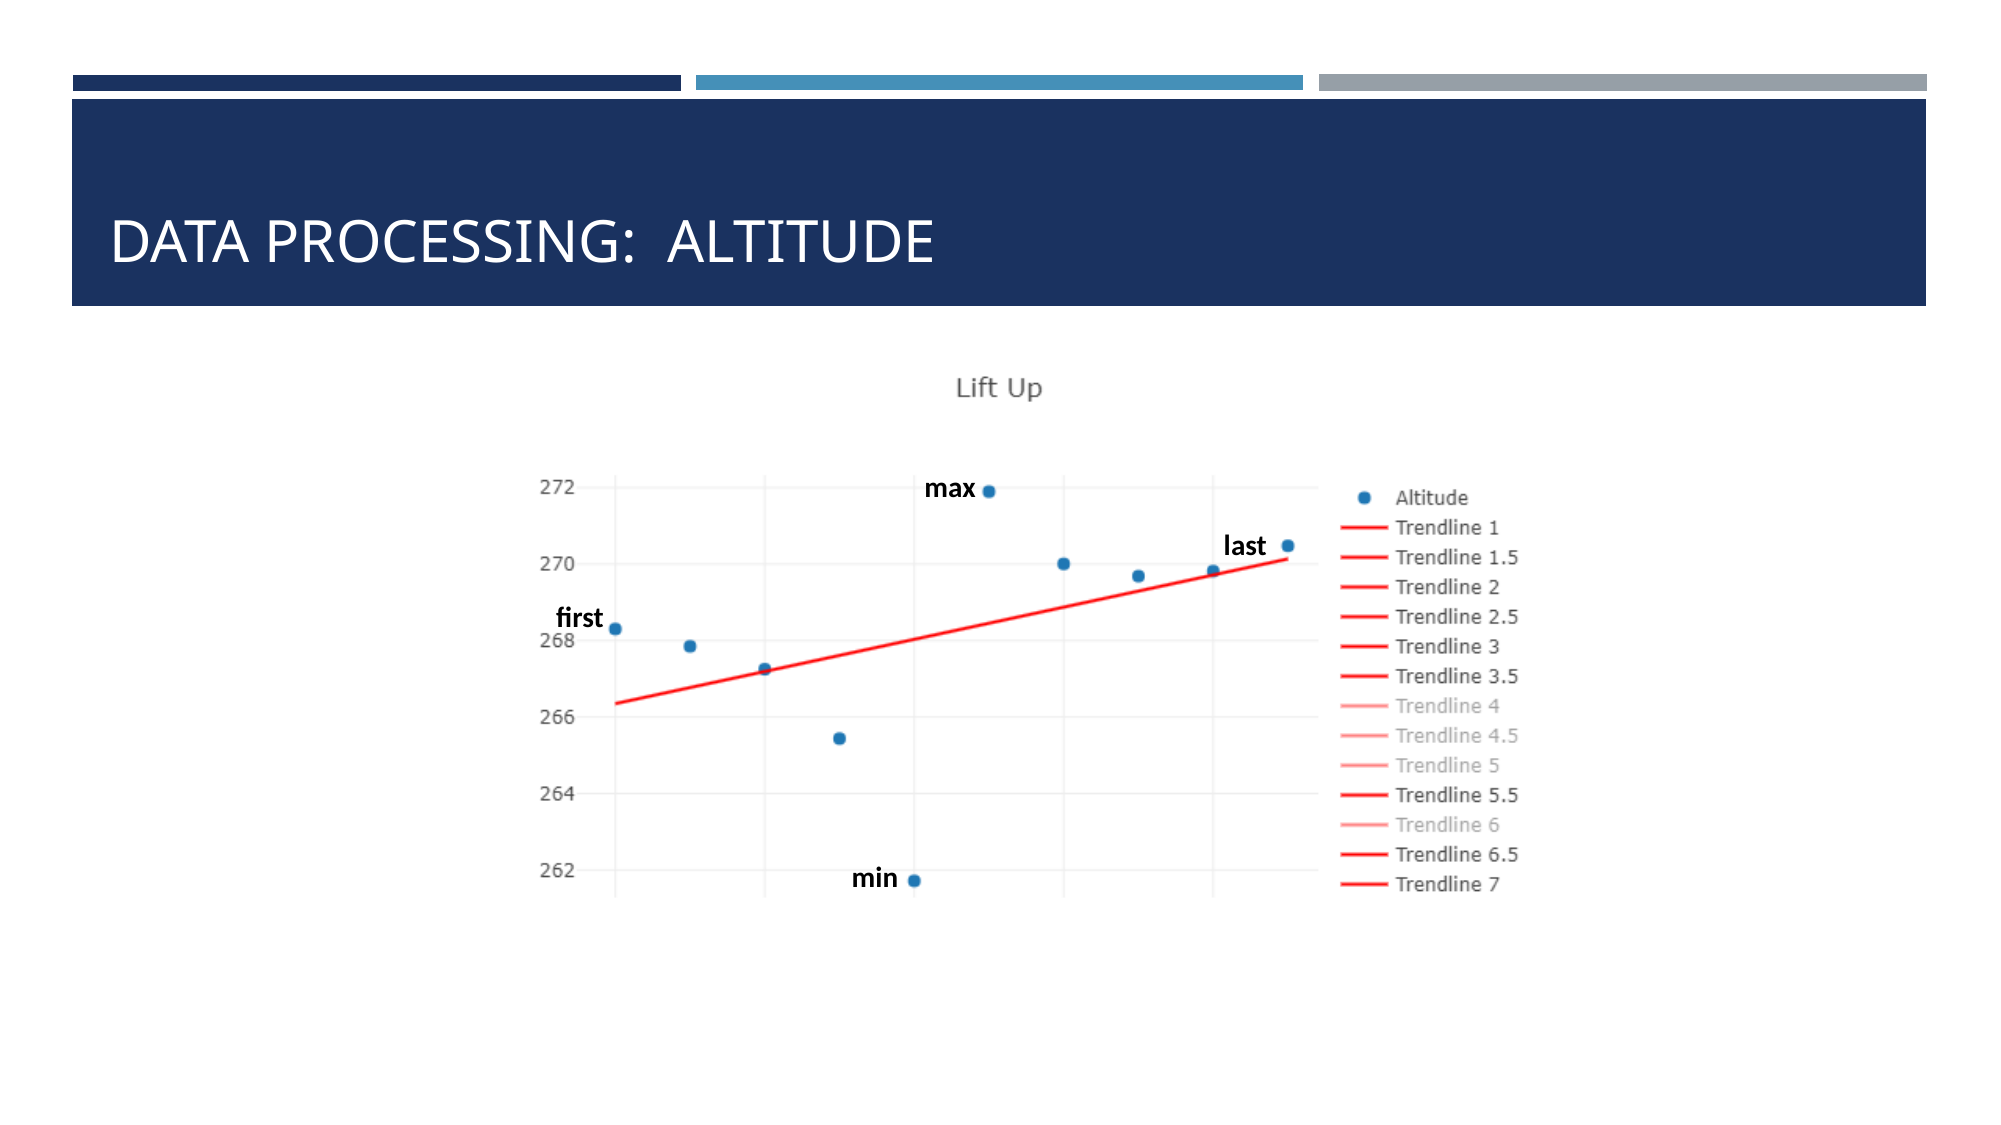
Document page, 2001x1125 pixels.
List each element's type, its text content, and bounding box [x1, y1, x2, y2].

title Data Processing: Altitude [94, 119, 1904, 282]
text_box first [541, 591, 646, 644]
text_box max [909, 461, 1014, 514]
picture [452, 319, 1547, 1023]
text_box min [836, 850, 942, 903]
text_box last [1208, 518, 1314, 571]
